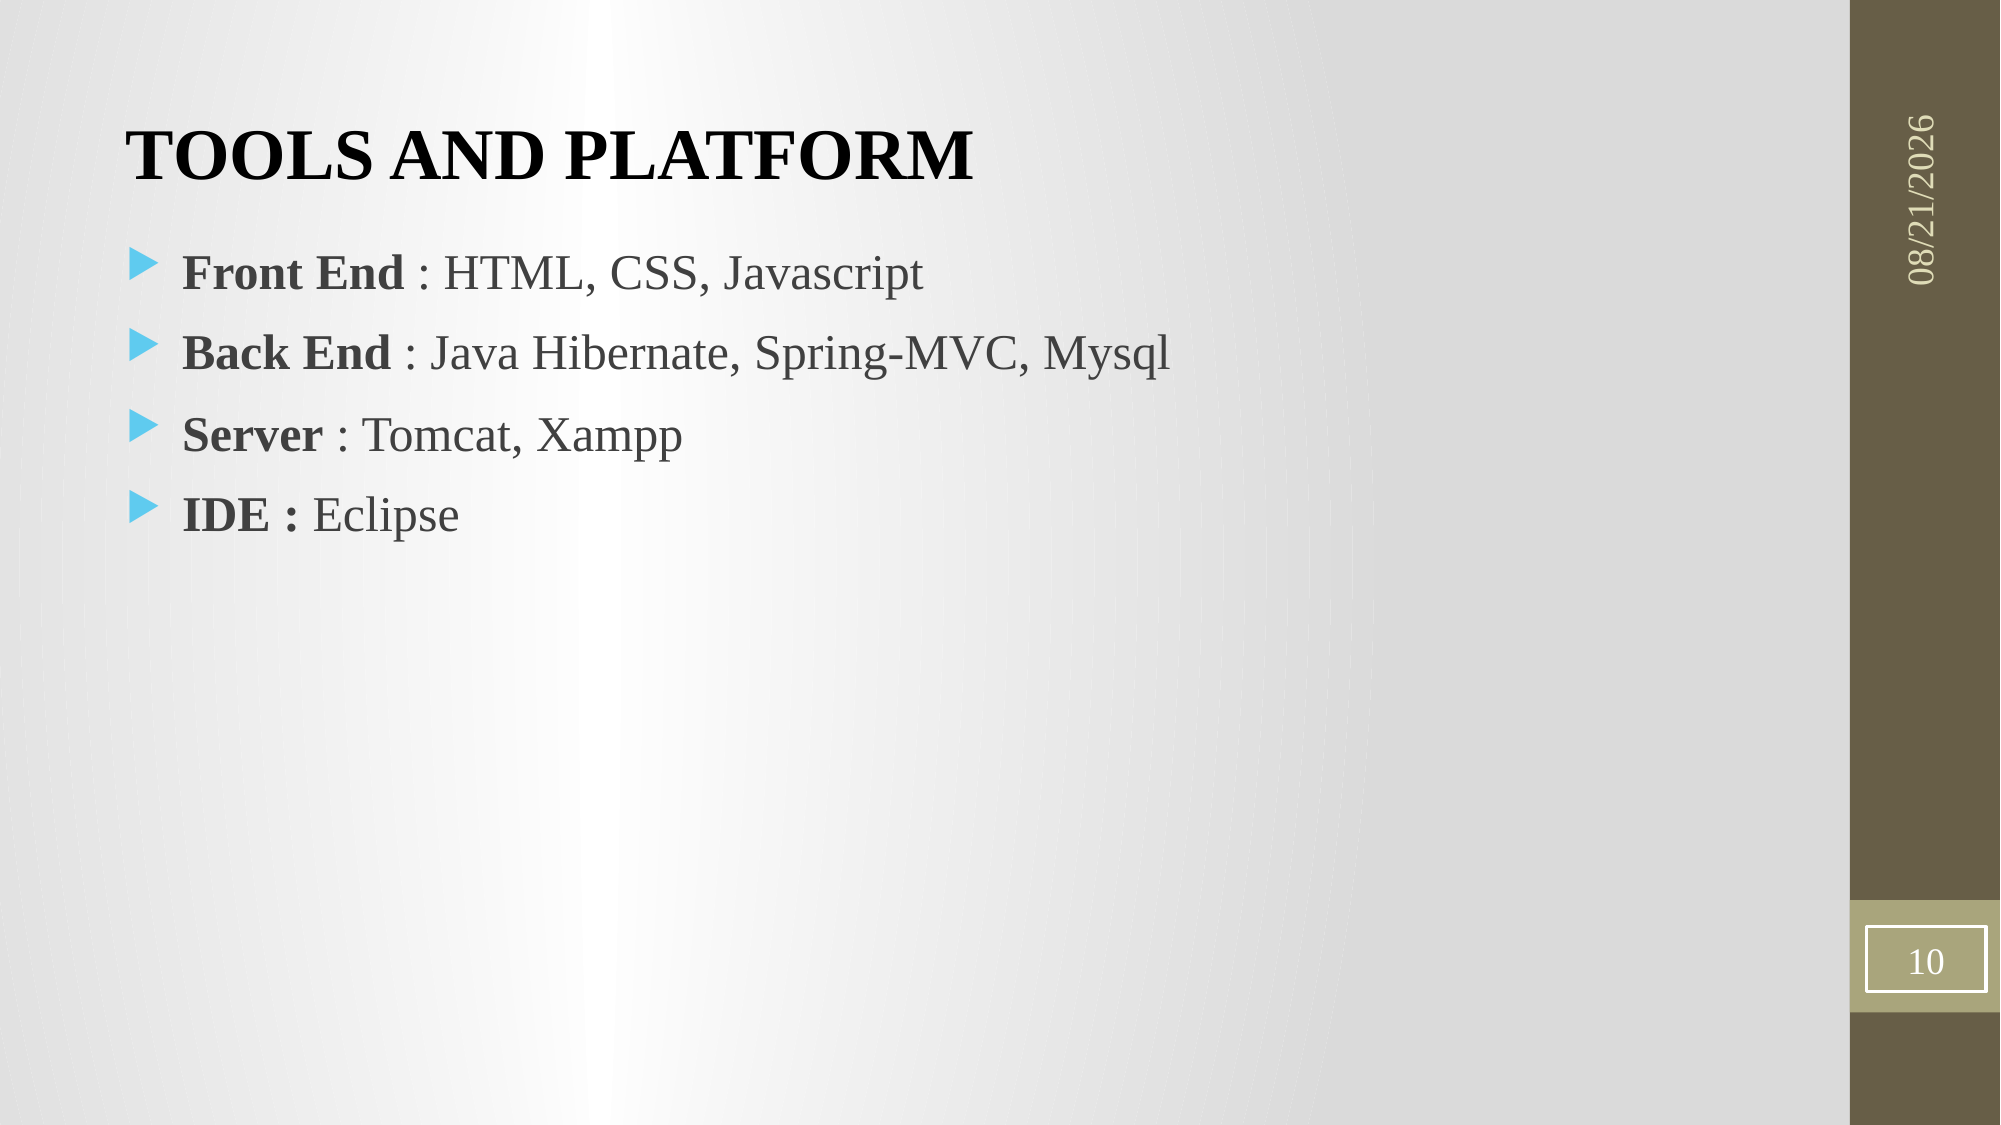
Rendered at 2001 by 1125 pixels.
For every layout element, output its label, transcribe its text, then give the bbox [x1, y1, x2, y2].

slide_number 11/22/2020 [1878, 100, 1959, 501]
text_box Front End : HTML, CSS, Javascript Back End : Java Hibernate, Spring-MVC, Mysql Server : Tomcat, Xampp IDE : Eclipse [111, 231, 1724, 1090]
slide_number <number> [1866, 926, 1987, 992]
text_box TOOLS AND PLATFORM [111, 99, 1522, 203]
